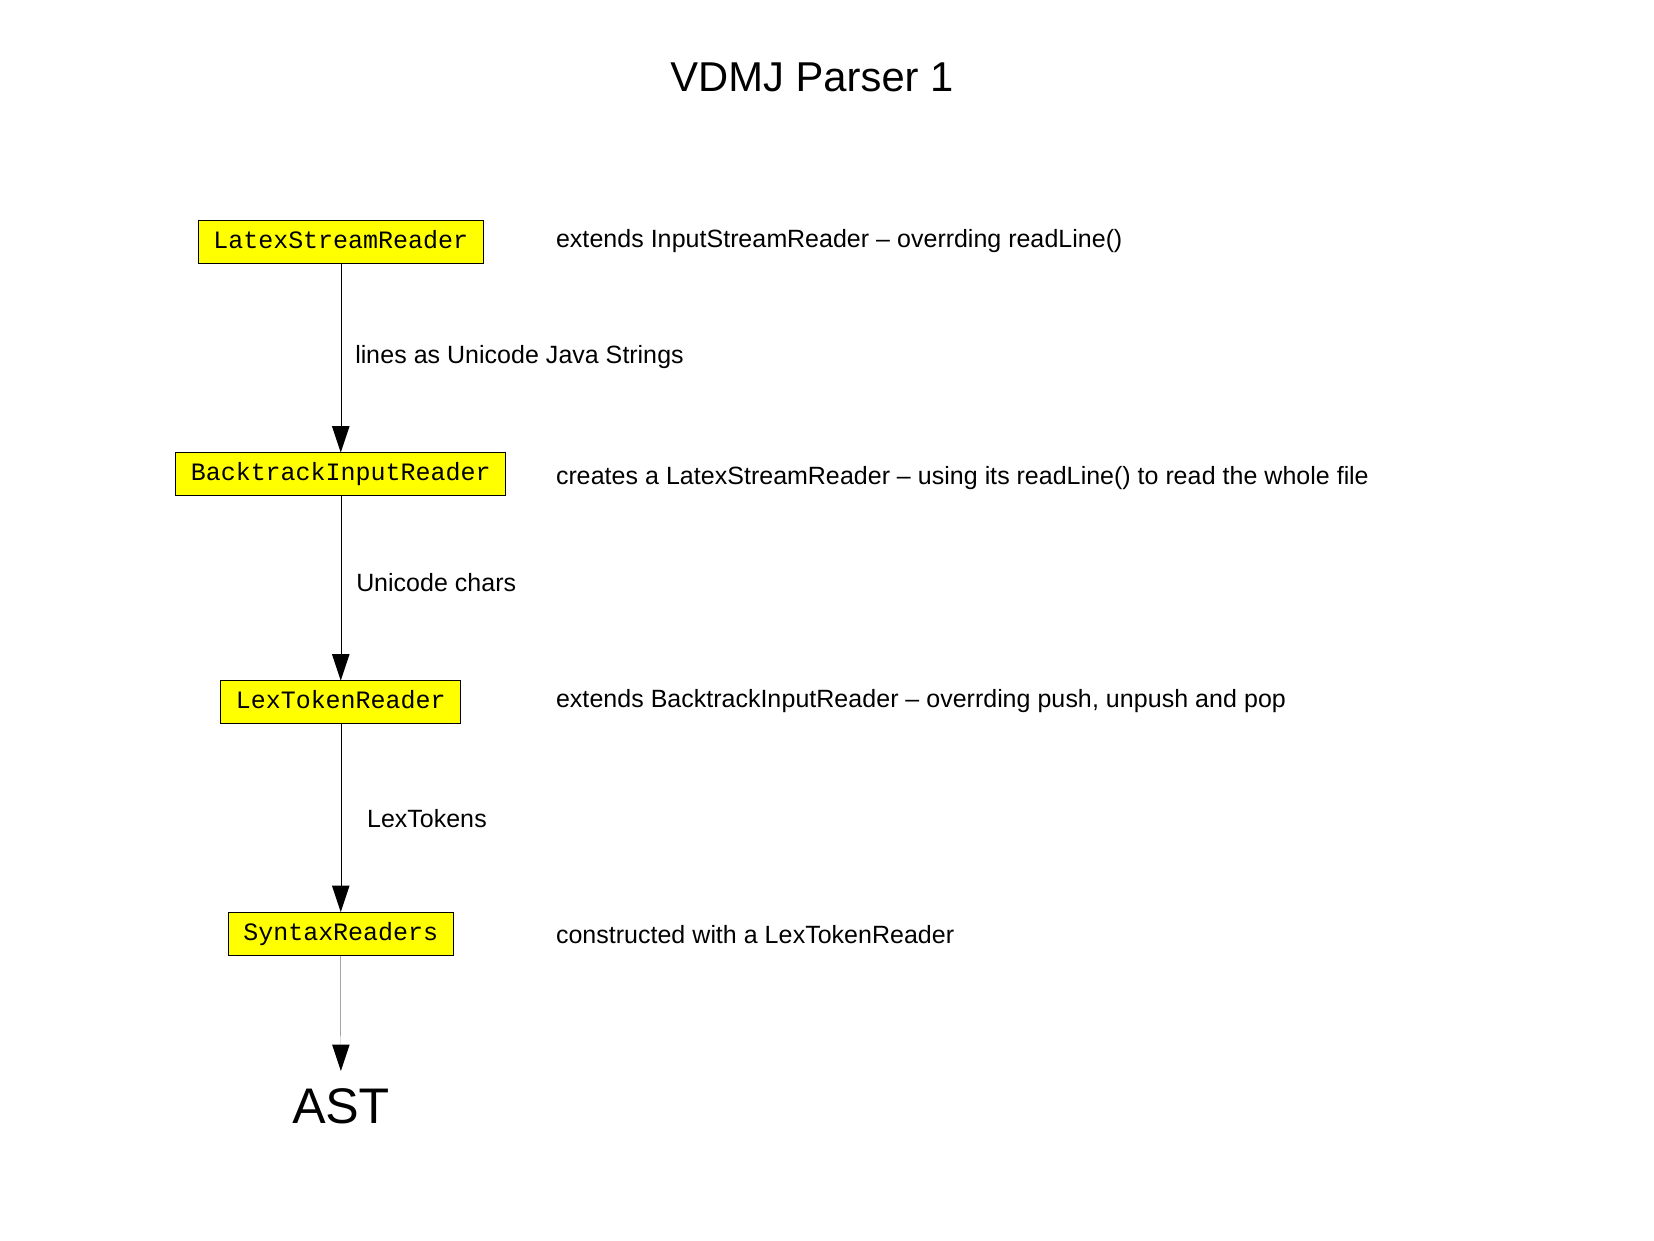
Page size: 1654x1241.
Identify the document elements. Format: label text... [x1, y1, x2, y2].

text_box BacktrackInputReader [175, 452, 506, 496]
text_box constructed with a LexTokenReader [541, 912, 970, 956]
text_box Unicode chars [341, 561, 532, 604]
text_box LexTokens [352, 797, 502, 841]
text_box extends InputStreamReader – overrding readLine() [541, 217, 1139, 260]
text_box LatexStreamReader [198, 220, 484, 264]
text_box extends BacktrackInputReader – overrding push, unpush and pop [541, 676, 1302, 720]
text_box LexTokenReader [220, 680, 461, 724]
text_box AST [277, 1071, 405, 1142]
text_box VDMJ Parser 1 [531, 29, 1093, 125]
text_box SyntaxReaders [228, 912, 454, 956]
text_box lines as Unicode Java Strings [340, 333, 699, 377]
text_box creates a LatexStreamReader – using its readLine() to read the whole file [541, 454, 1386, 498]
